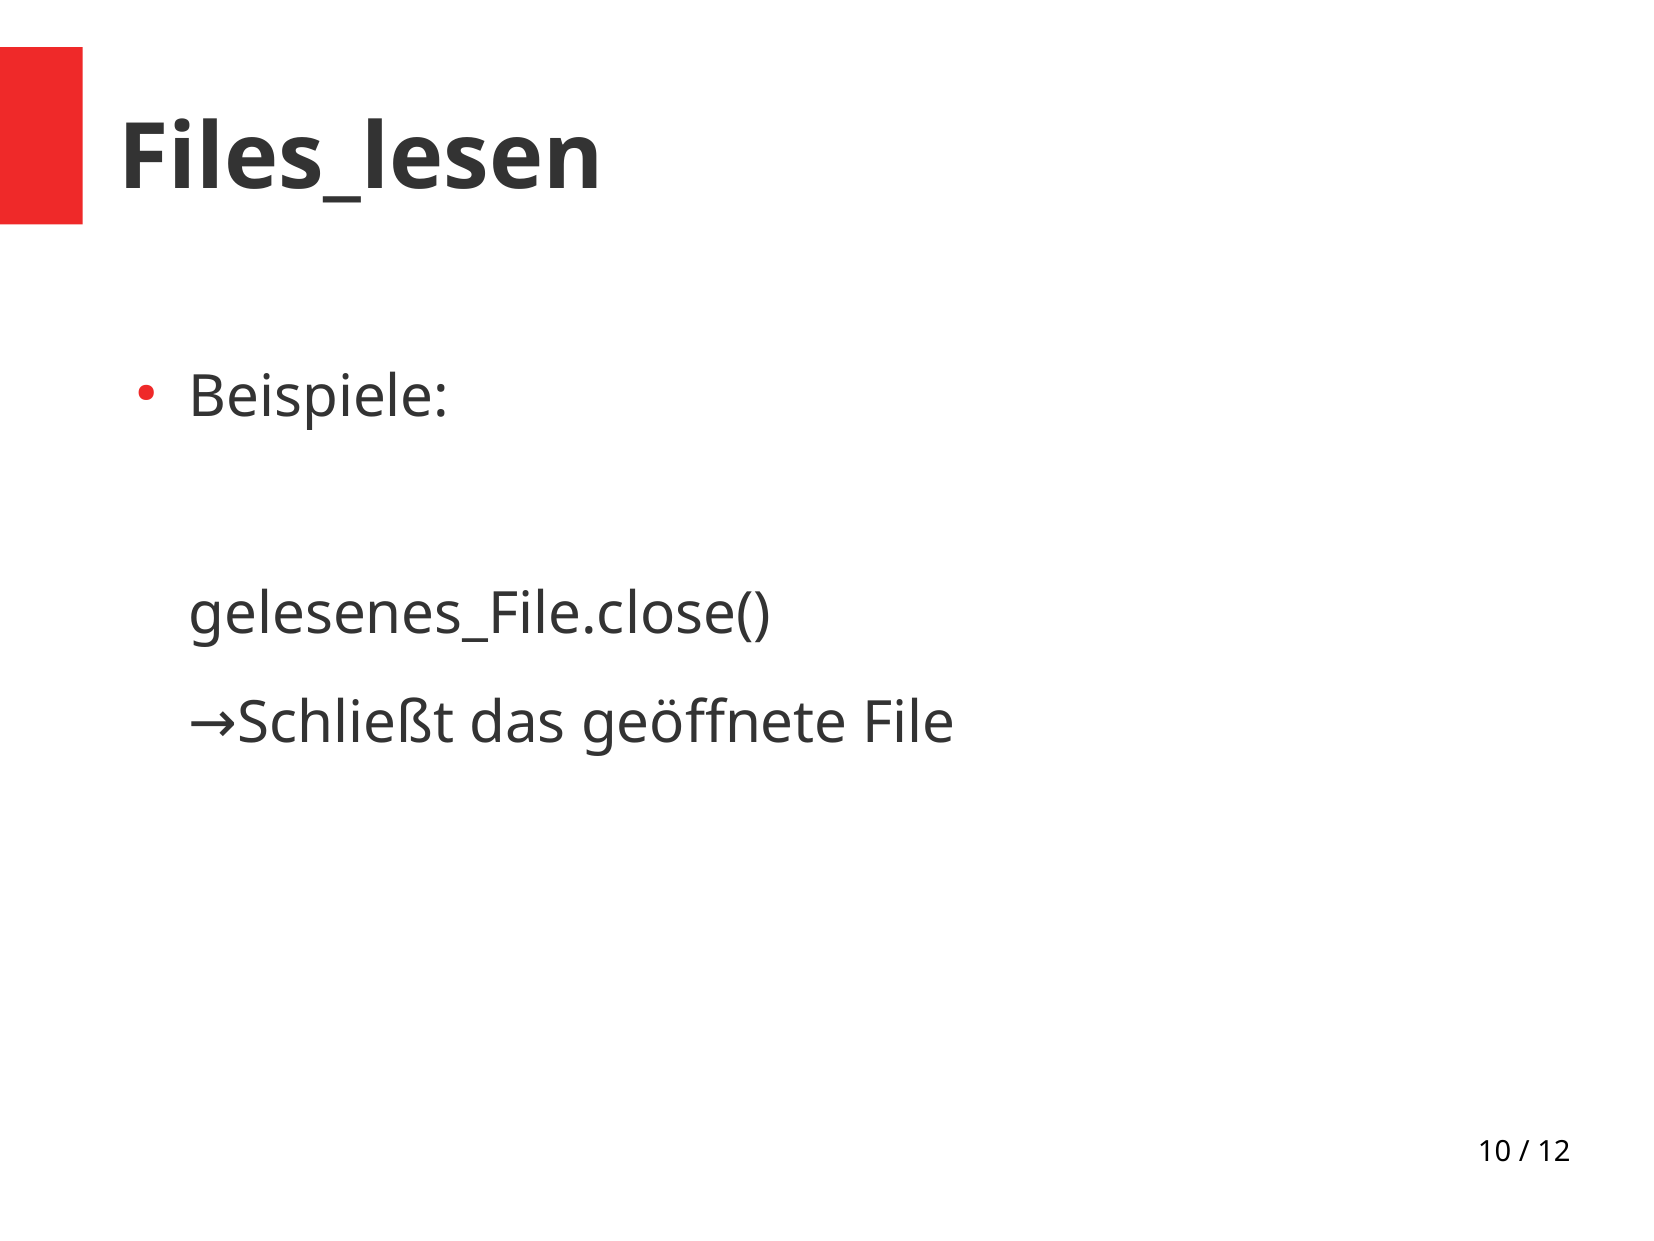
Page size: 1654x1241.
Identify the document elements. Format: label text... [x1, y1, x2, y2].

list Beispiele: gelesenes_File.close() →Schließt das geöffnete File [118, 354, 1536, 1074]
title Files_lesen [118, 49, 1571, 257]
